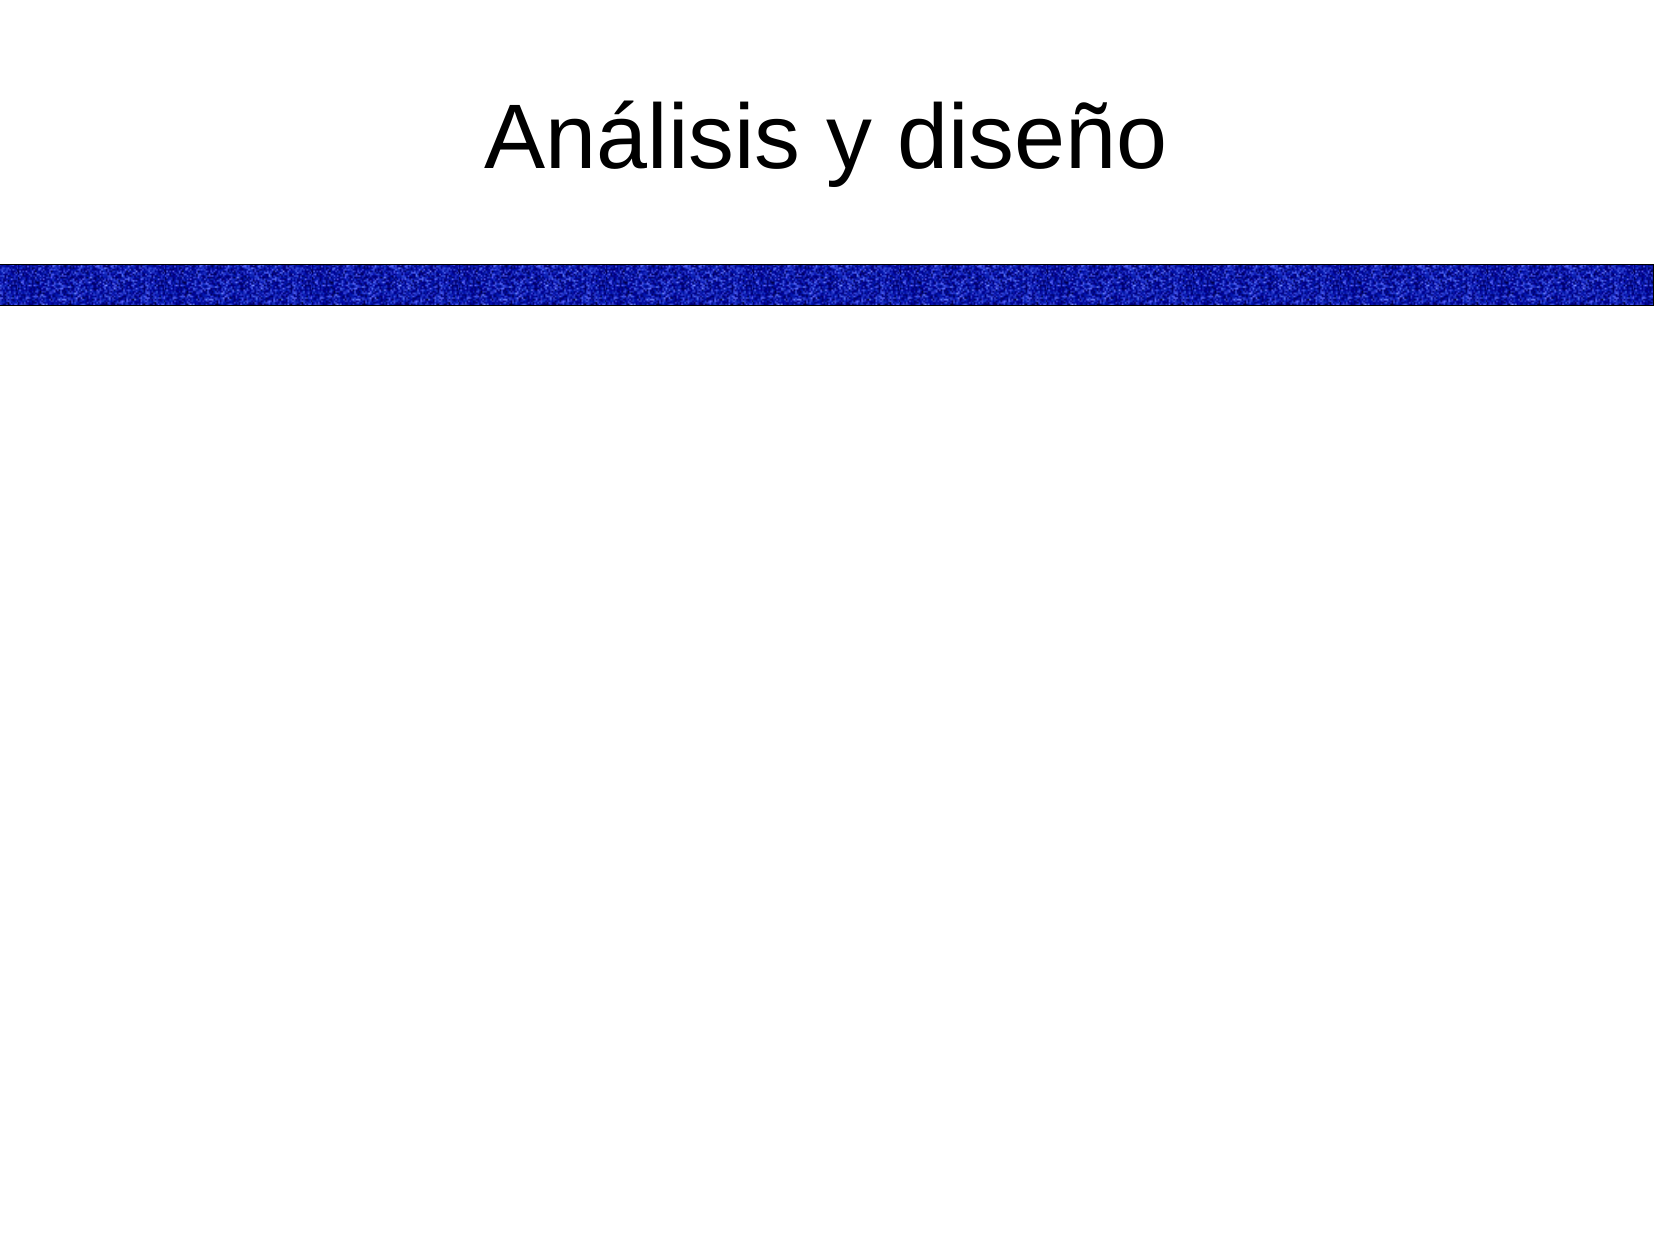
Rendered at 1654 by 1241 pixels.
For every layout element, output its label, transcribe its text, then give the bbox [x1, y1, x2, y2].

picture [0, 241, 1653, 1241]
title Análisis y diseño [58, 21, 1595, 241]
